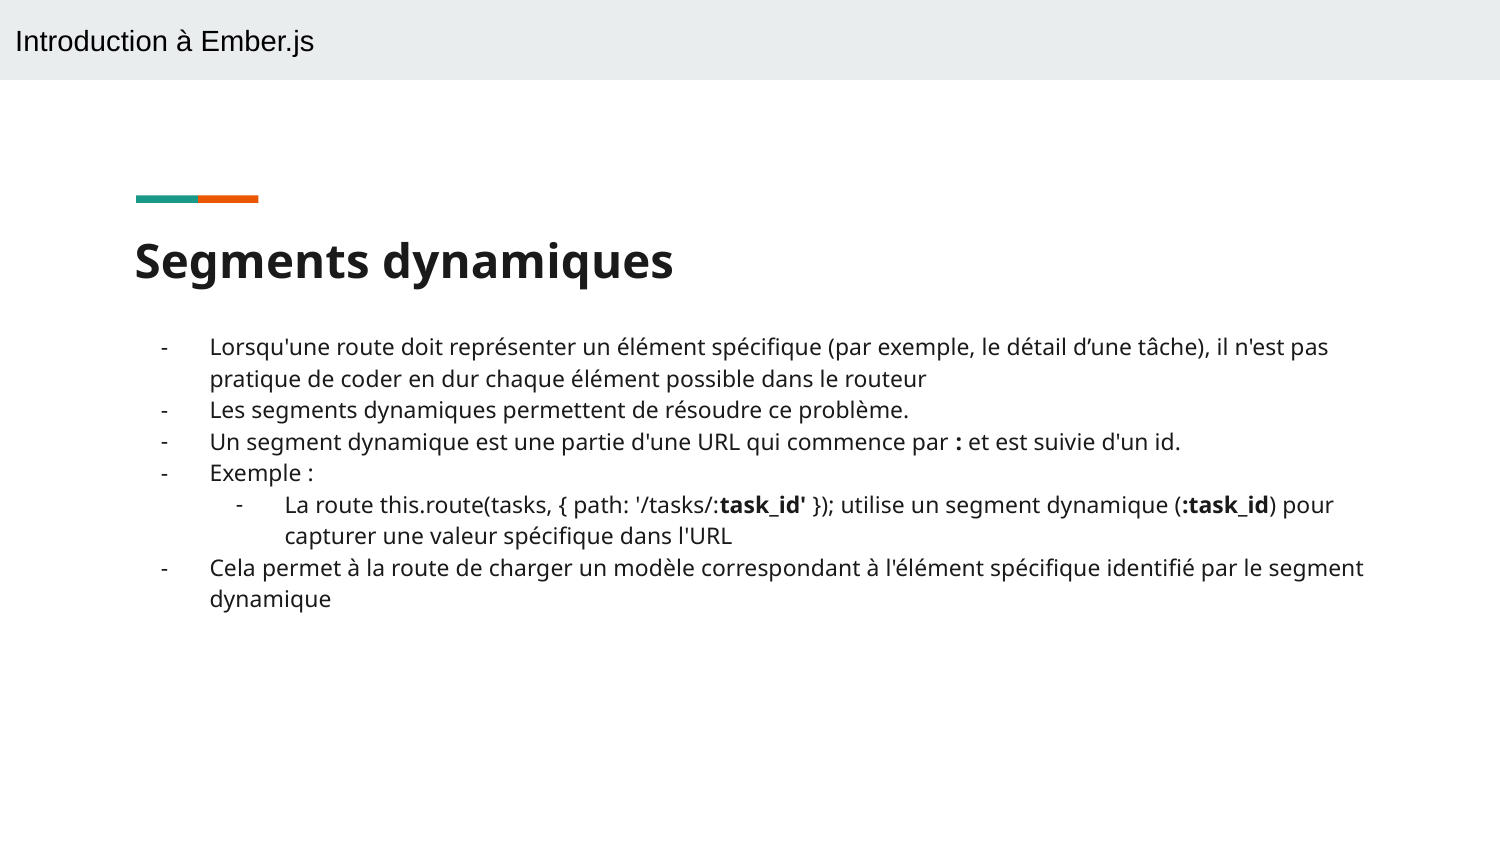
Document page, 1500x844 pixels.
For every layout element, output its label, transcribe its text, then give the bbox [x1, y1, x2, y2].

list Lorsqu'une route doit représenter un élément spécifique (par exemple, le détail d’une tâche), il n'est pas pratique de coder en dur chaque élément possible dans le routeur Les segments dynamiques permettent de résoudre ce problème. Un segment dynamique est une partie d'une URL qui commence par : et est suivie d'un id. Exemple : La route this.route(tasks, { path: '/tasks/:task_id' }); utilise un segment dynamique (:task_id) pour capturer une valeur spécifique dans l'URL Cela permet à la route de charger un modèle correspondant à l'élément spécifique identifié par le segment dynamique [119, 313, 1381, 810]
title Segments dynamiques [119, 216, 1381, 305]
